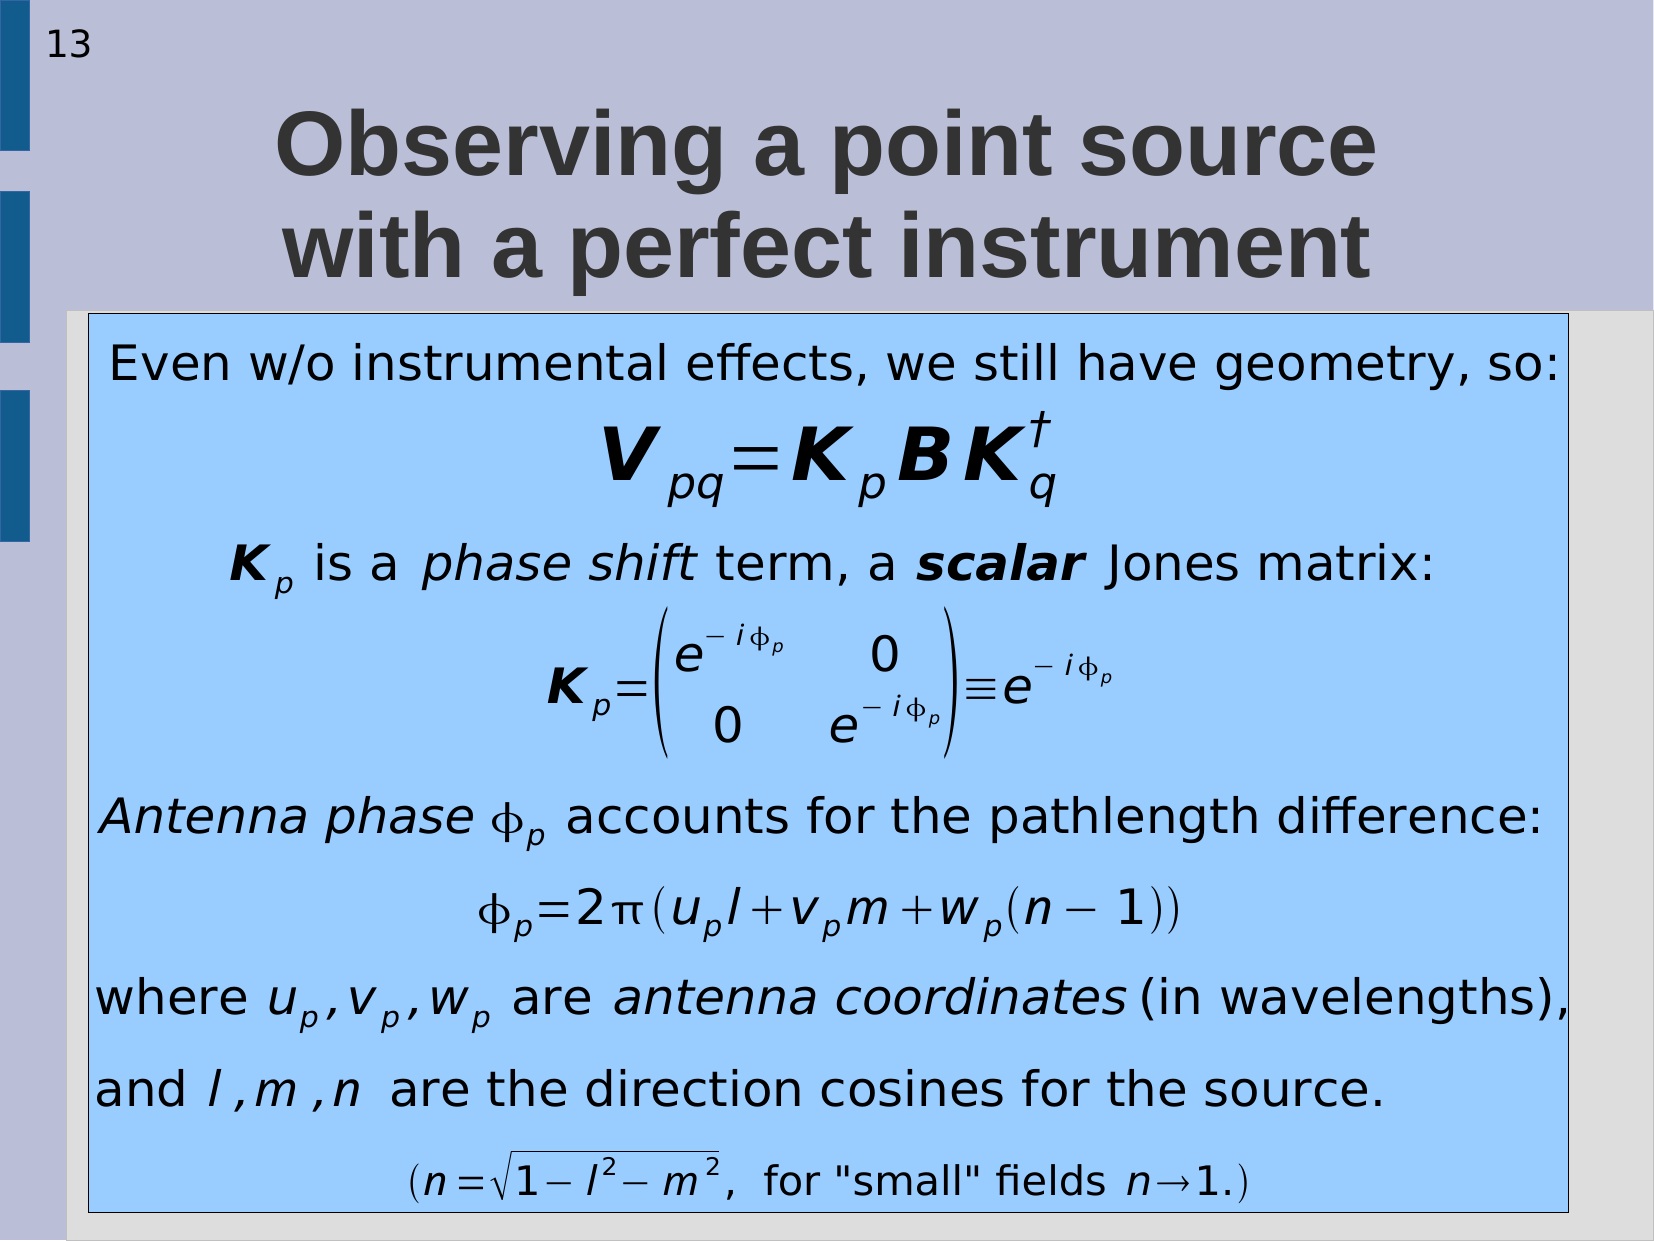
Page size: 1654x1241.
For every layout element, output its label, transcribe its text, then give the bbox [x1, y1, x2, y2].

title Observing a point source with a perfect instrument [121, 91, 1534, 299]
chart [88, 313, 1569, 1213]
text_box <number> [32, 15, 267, 89]
